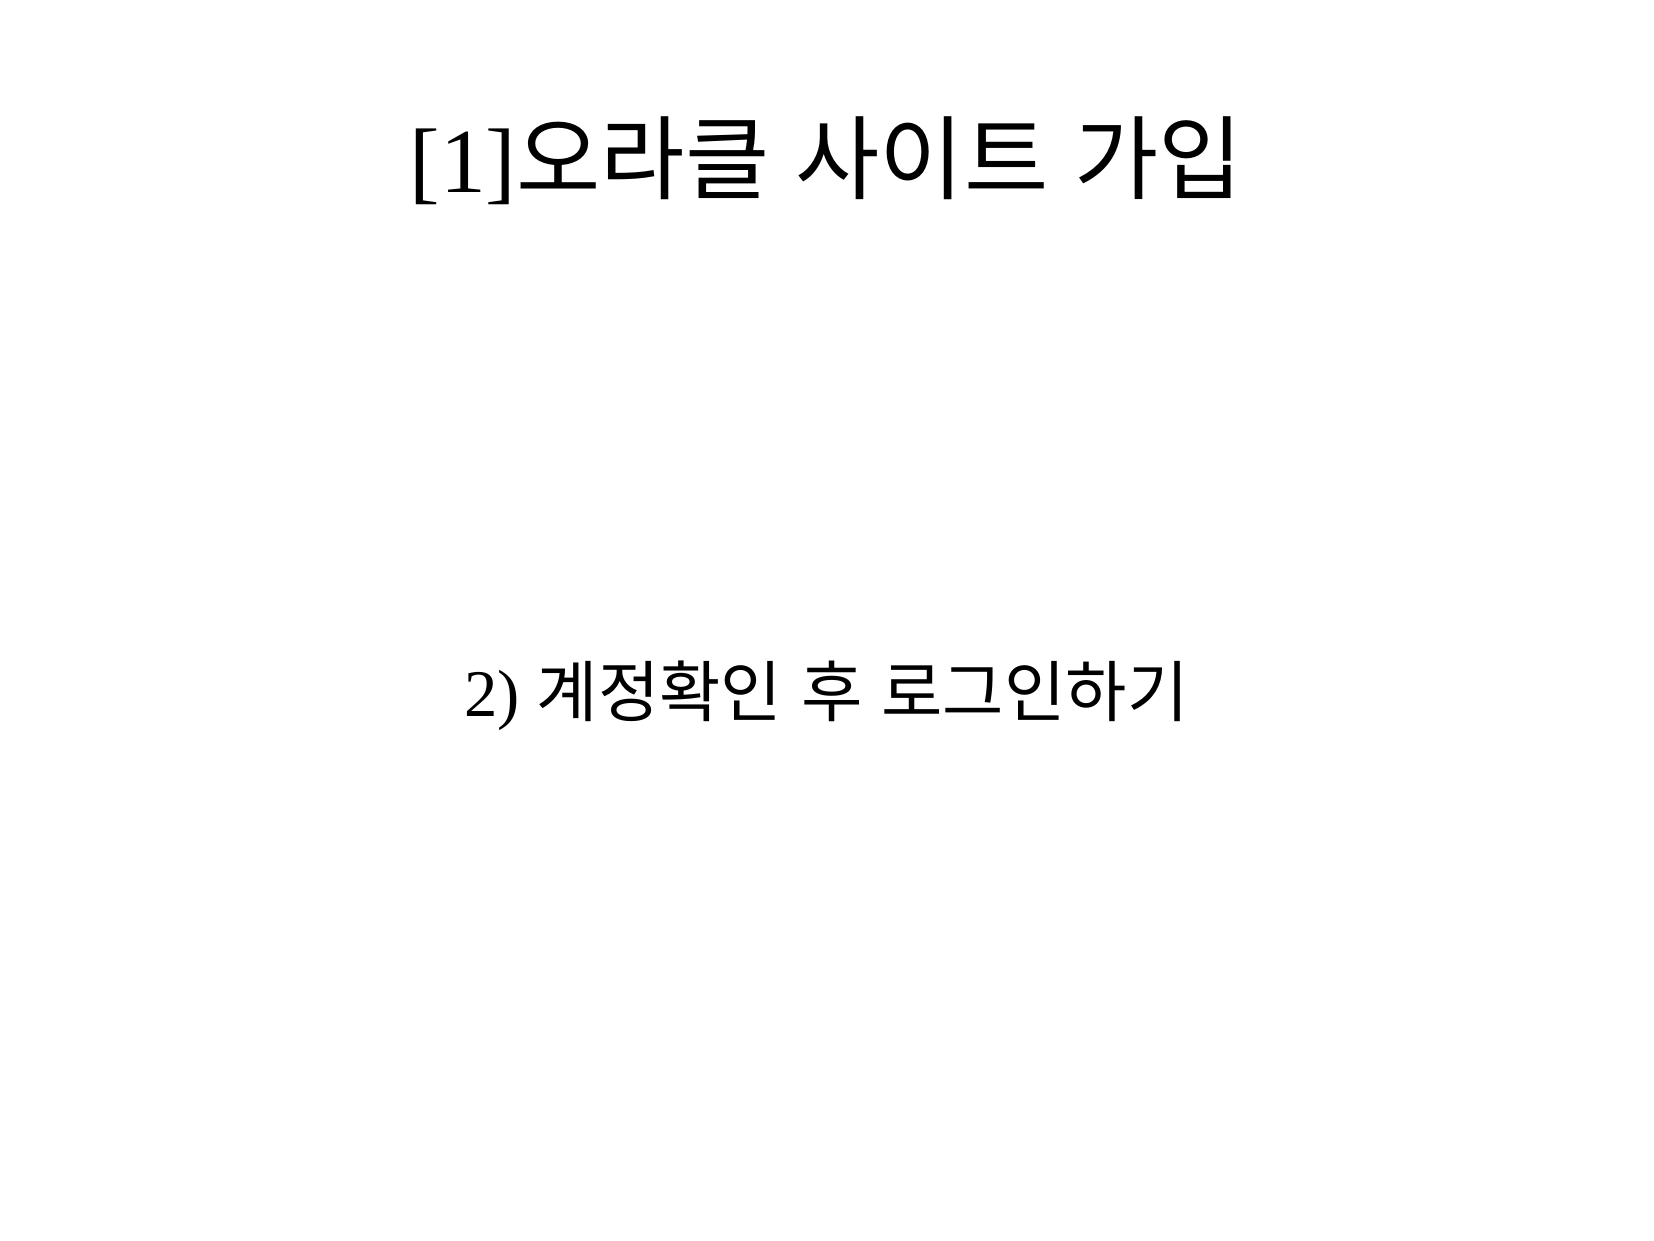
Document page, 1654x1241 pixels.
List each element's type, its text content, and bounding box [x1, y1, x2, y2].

subtitle 2) 계정확인 후 로그인하기 [82, 290, 1571, 1010]
title [1]오라클 사이트 가입 [82, 49, 1571, 257]
